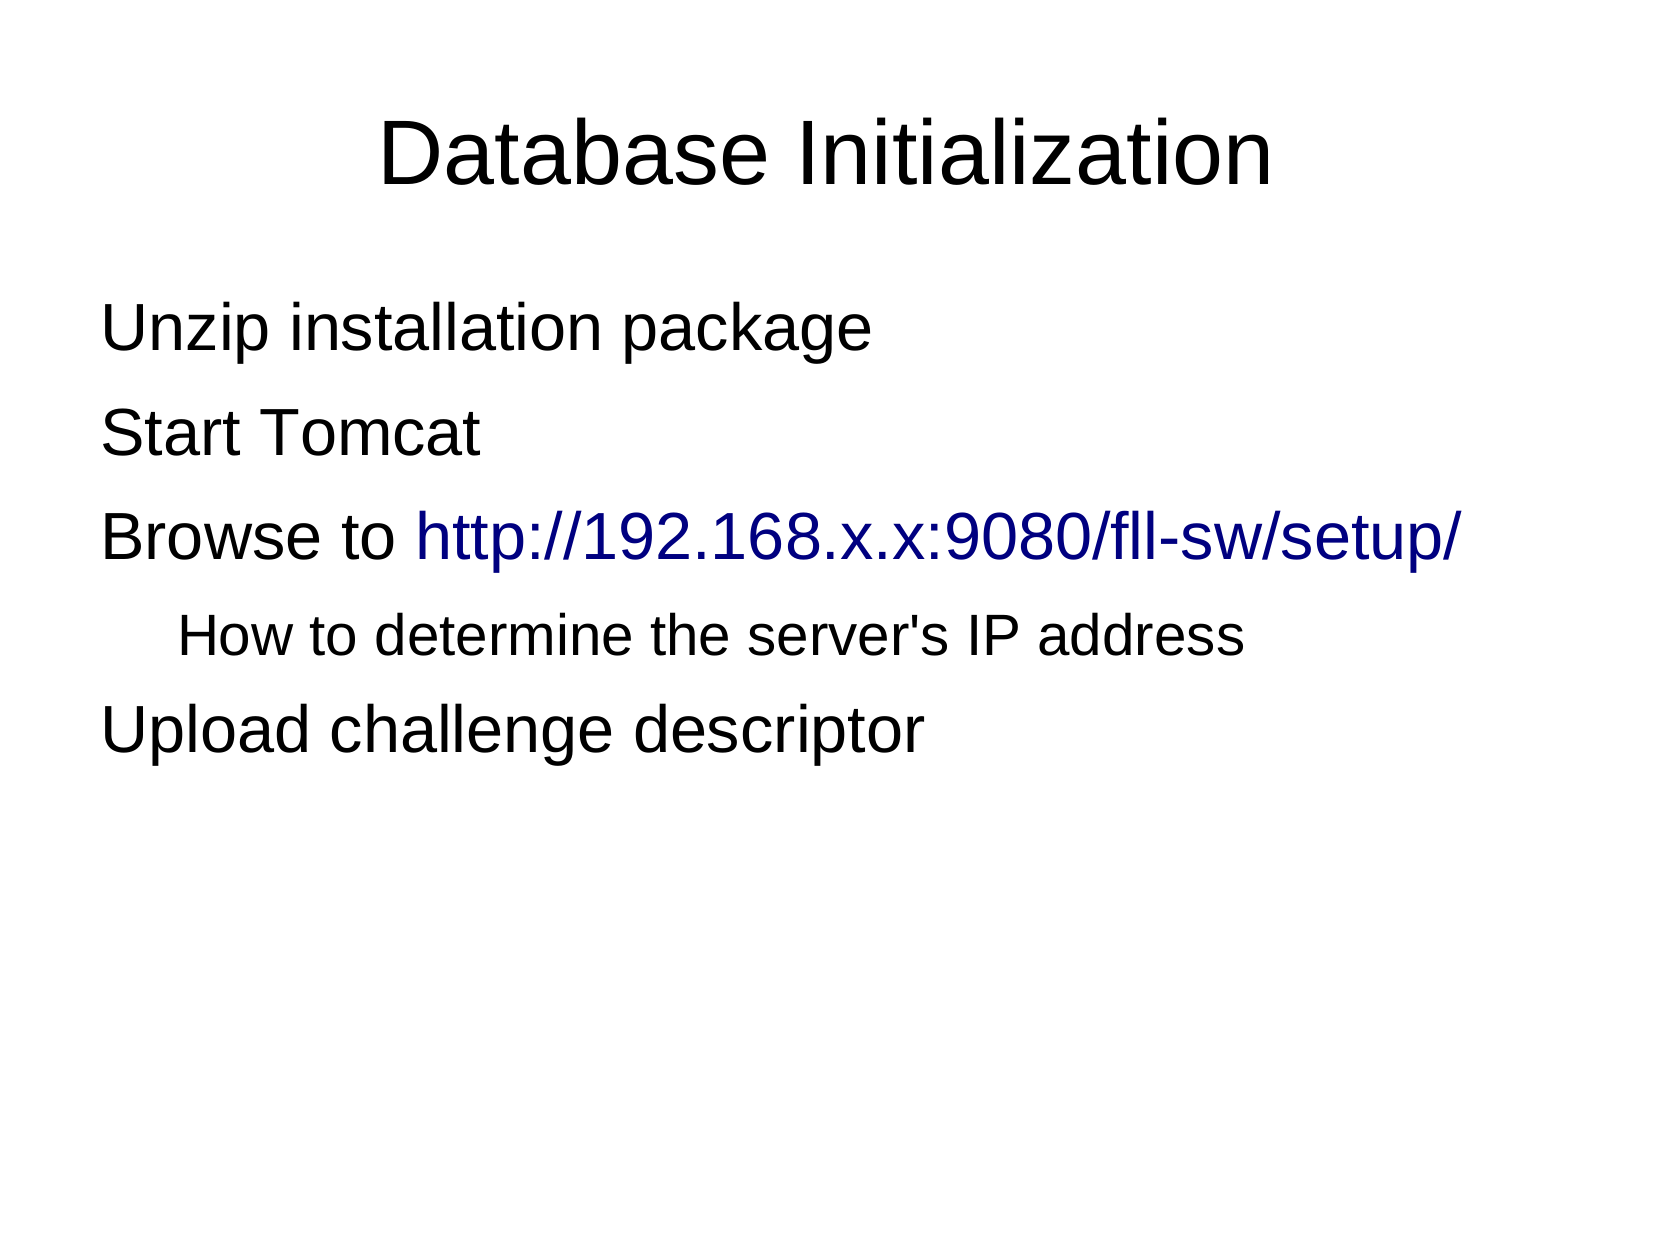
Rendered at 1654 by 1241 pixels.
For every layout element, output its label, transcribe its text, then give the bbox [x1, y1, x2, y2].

list Unzip installation package Start Tomcat Browse to http://192.168.x.x:9080/fll-sw/setup/ How to determine the server's IP address Upload challenge descriptor [82, 290, 1571, 1109]
title Database Initialization [82, 49, 1571, 257]
